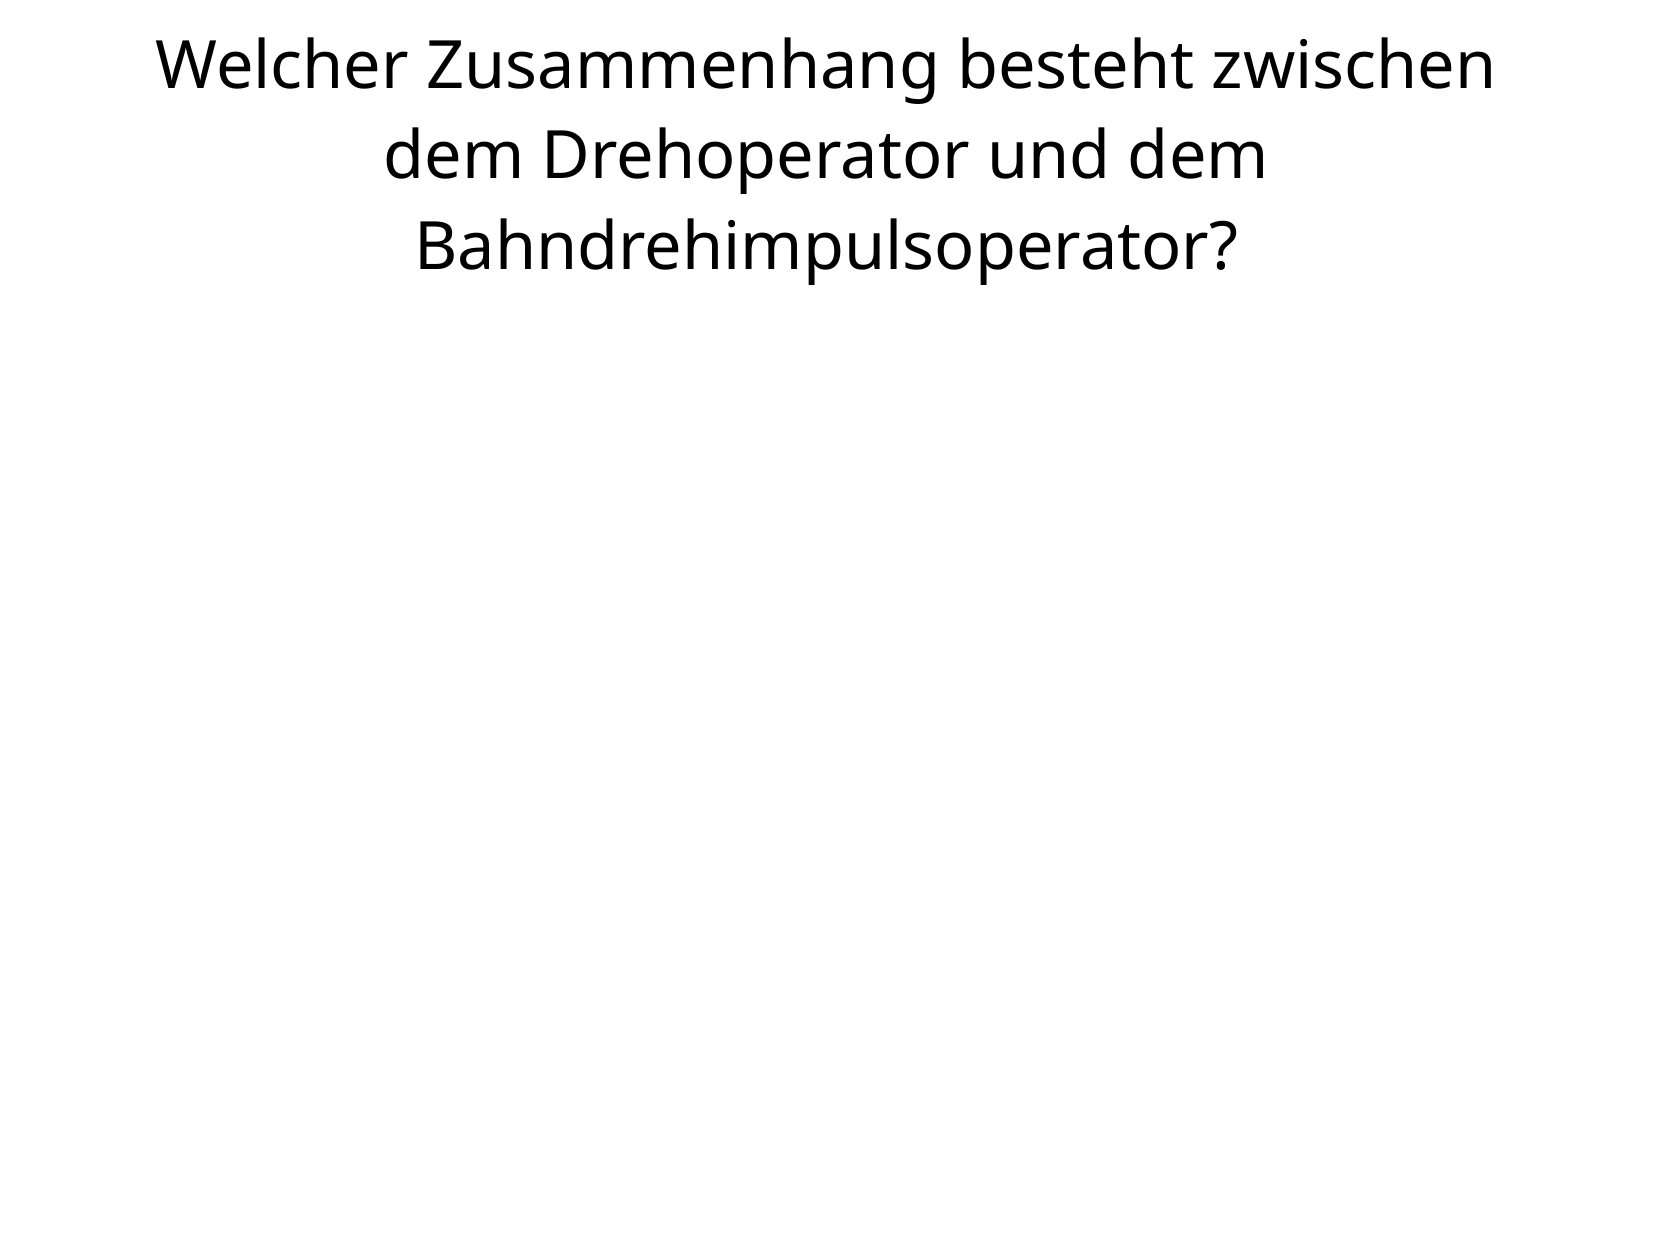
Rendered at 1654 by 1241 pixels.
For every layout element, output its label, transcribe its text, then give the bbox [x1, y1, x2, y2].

title Welcher Zusammenhang besteht zwischen dem Drehoperator und dem Bahndrehimpulsoperator? [82, 49, 1571, 257]
